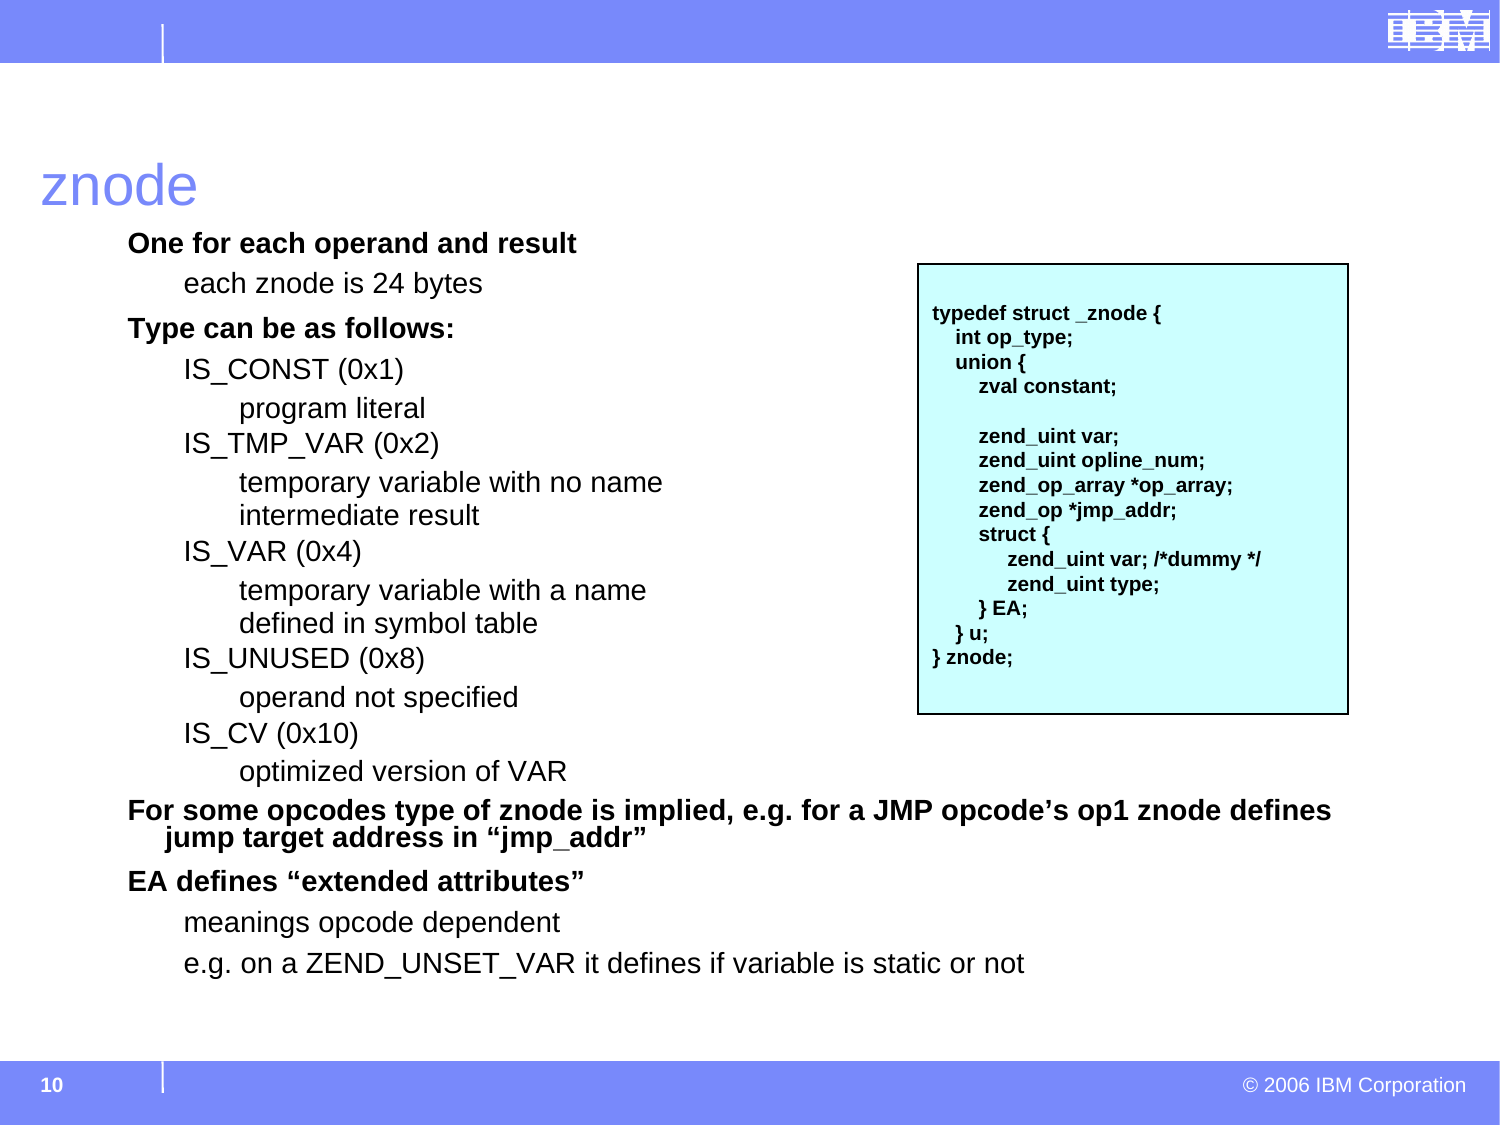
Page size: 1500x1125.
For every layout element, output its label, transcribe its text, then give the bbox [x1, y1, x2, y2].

list One for each operand and result each znode is 24 bytes Type can be as follows: IS_CONST (0x1)‏ program literal IS_TMP_VAR (0x2)‏ temporary variable with no name intermediate result IS_VAR (0x4)‏ temporary variable with a name defined in symbol table IS_UNUSED (0x8)‏ operand not specified IS_CV (0x10)‏ optimized version of VAR For some opcodes type of znode is implied, e.g. for a JMP opcode’s op1 znode defines jump target address in “jmp_addr” EA defines “extended attributes” meanings opcode dependent e.g. on a ZEND_UNSET_VAR it defines if variable is static or not [112, 224, 1409, 1125]
title znode [25, 123, 1378, 225]
text_box typedef struct _znode { int op_type; union { zval constant; zend_uint var; zend_uint opline_num; zend_op_array *op_array; zend_op *jmp_addr; struct { zend_uint var; /*dummy */ zend_uint type; } EA; } u; } znode; [917, 263, 1349, 715]
